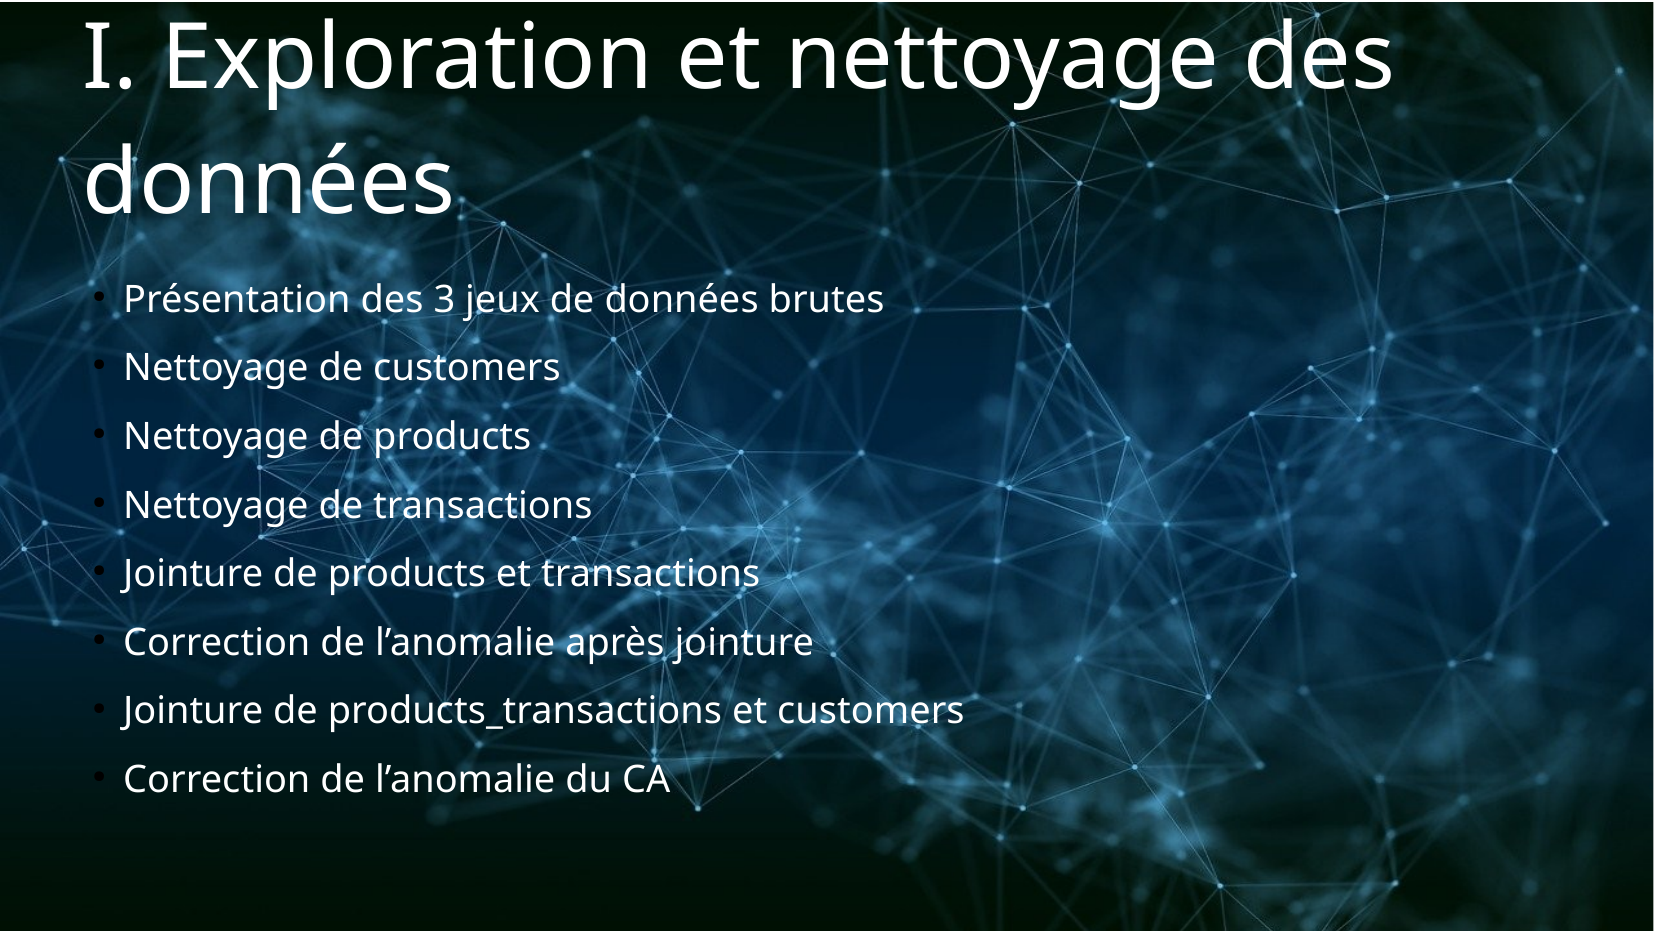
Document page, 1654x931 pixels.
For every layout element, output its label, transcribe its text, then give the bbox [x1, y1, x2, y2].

picture [1650, 283, 1654, 297]
picture [0, 2, 1654, 931]
list Présentation des 3 jeux de données brutes Nettoyage de customers Nettoyage de products Nettoyage de transactions Jointure de products et transactions Correction de l’anomalie après jointure Jointure de products_transactions et customers Correction de l’anomalie du CA [82, 271, 1571, 812]
title I. Exploration et nettoyage des données [82, 23, 1571, 207]
